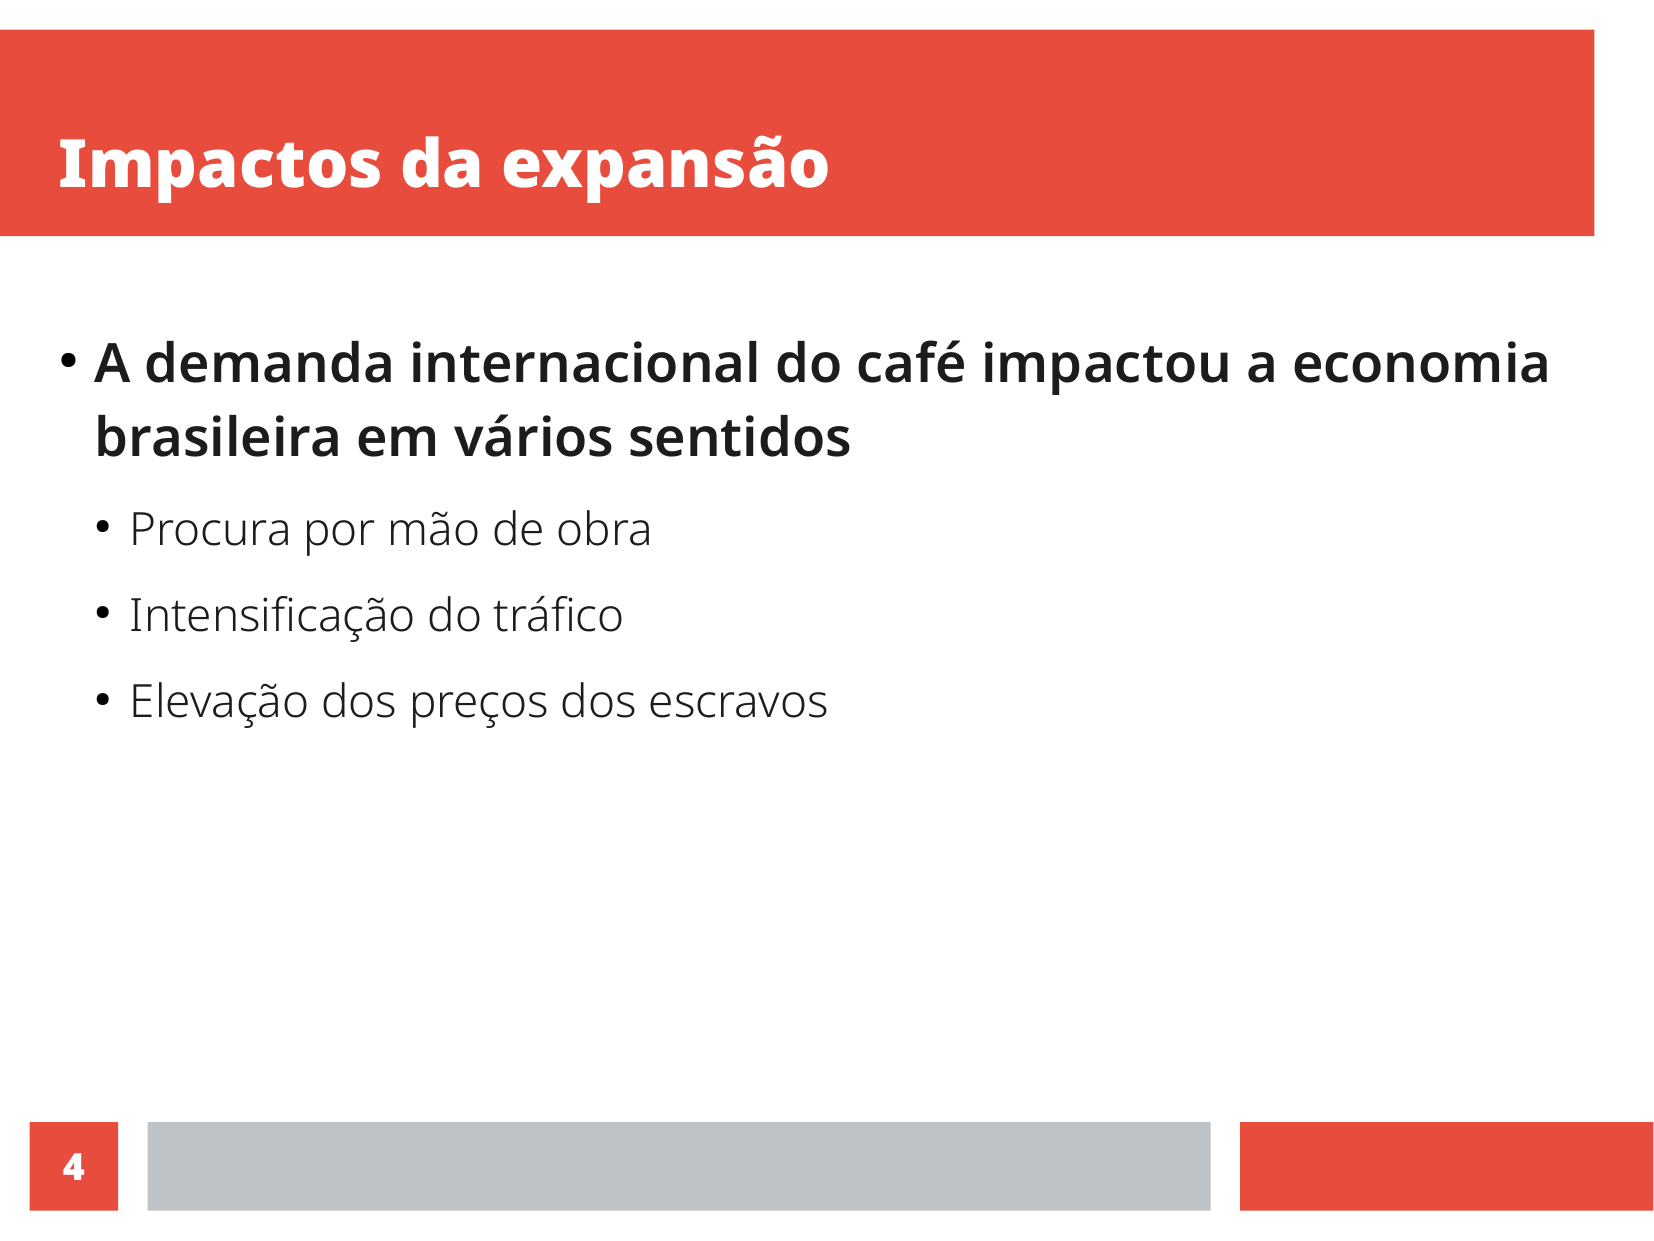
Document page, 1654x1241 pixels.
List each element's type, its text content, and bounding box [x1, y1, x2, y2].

list A demanda internacional do café impactou a economia brasileira em vários sentidos Procura por mão de obra Intensificação do tráfico Elevação dos preços dos escravos [59, 324, 1565, 1093]
title Impactos da expansão [59, 59, 1595, 207]
